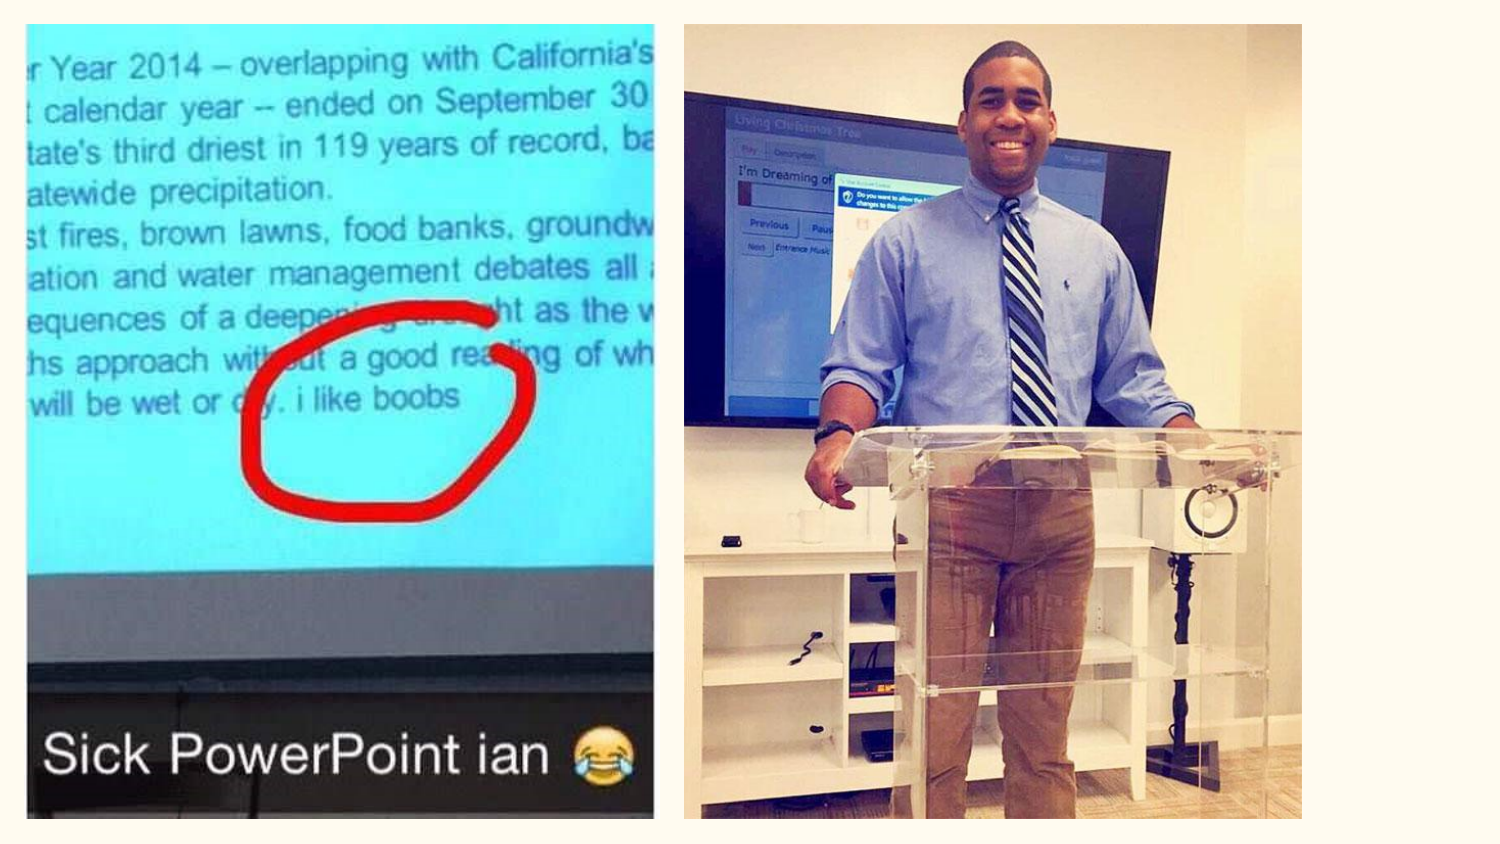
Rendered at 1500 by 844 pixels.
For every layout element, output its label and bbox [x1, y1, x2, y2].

picture [684, 24, 1302, 819]
picture [24, 24, 660, 819]
